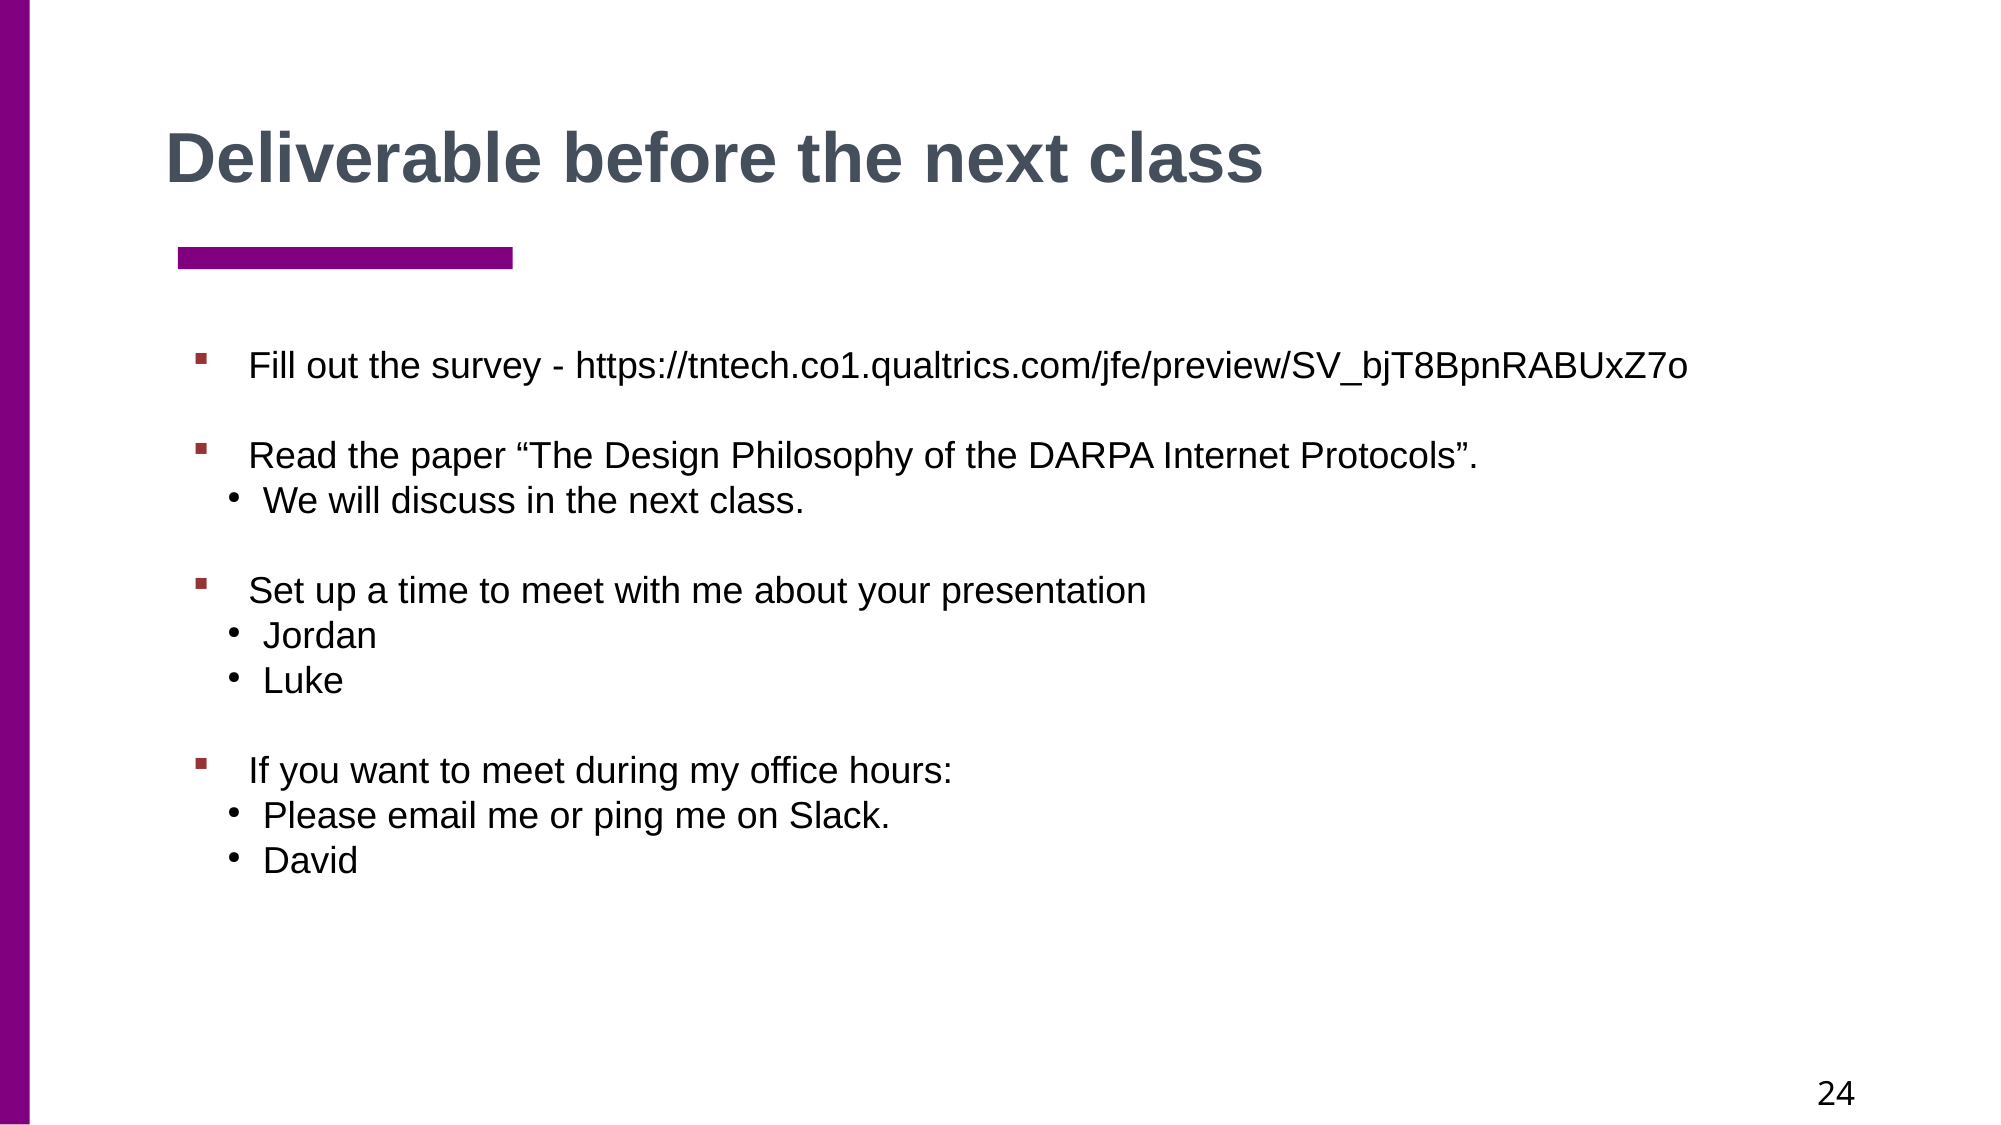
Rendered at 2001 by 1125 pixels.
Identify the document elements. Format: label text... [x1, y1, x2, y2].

text_box Fill out the survey - https://tntech.co1.qualtrics.com/jfe/preview/SV_bjT8BpnRABUxZ7o Read the paper “The Design Philosophy of the DARPA Internet Protocols”. We will discuss in the next class. Set up a time to meet with me about your presentation Jordan Luke If you want to meet during my office hours: Please email me or ping me on Slack. David [177, 326, 1875, 1050]
text_box Deliverable before the next class [151, 0, 1849, 212]
